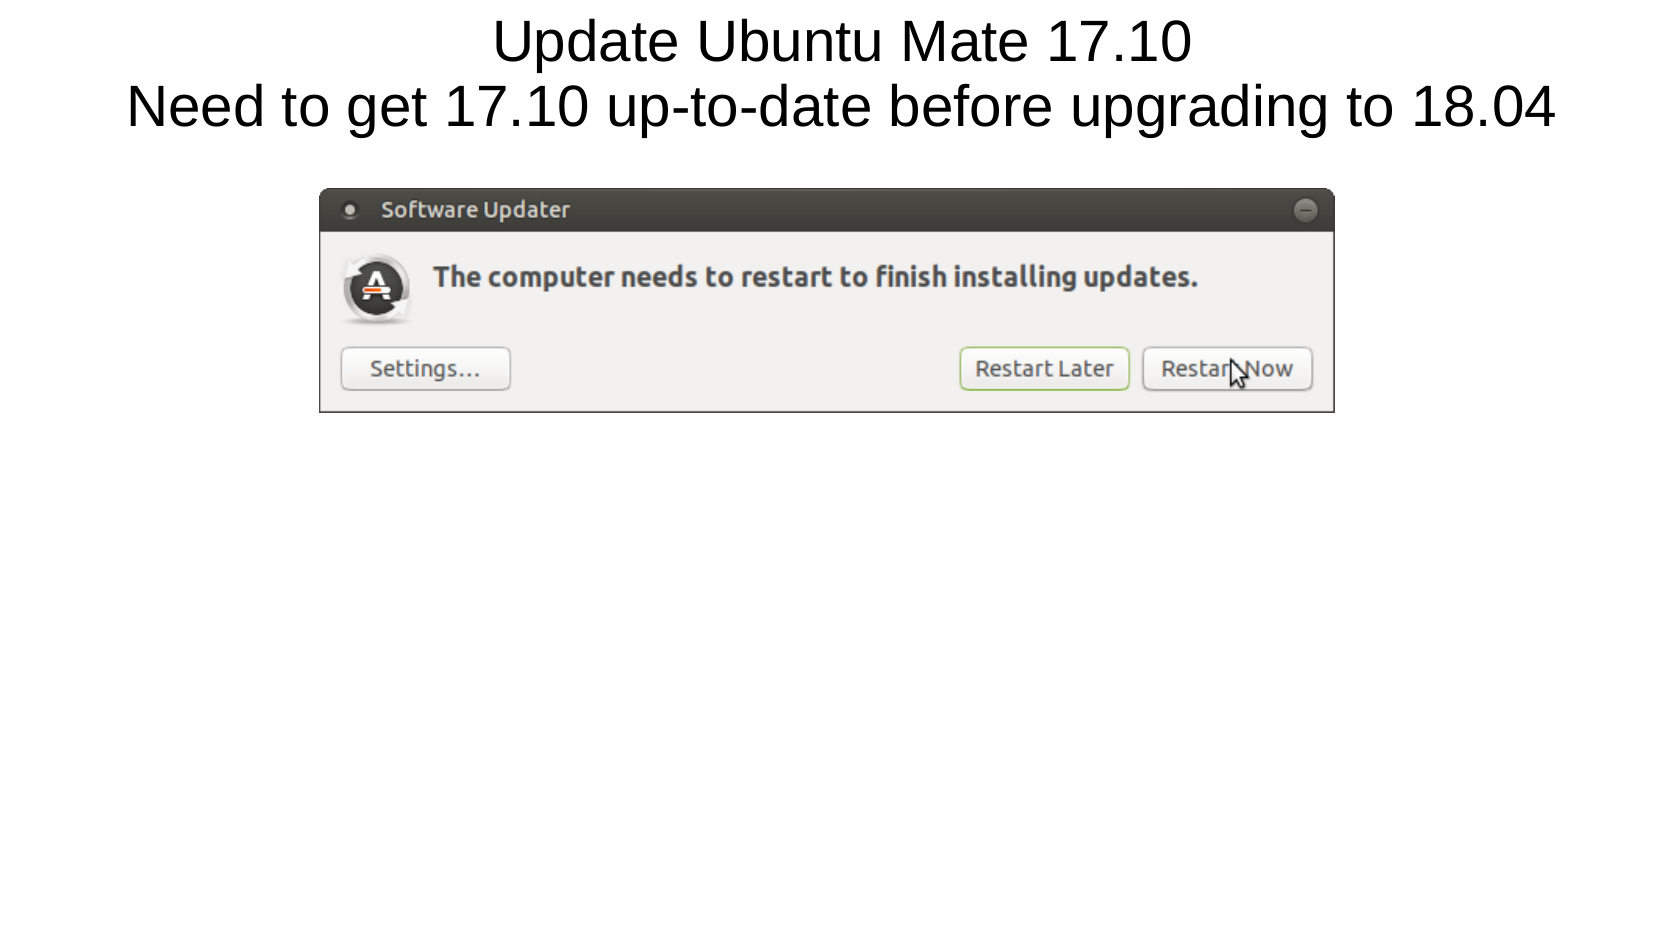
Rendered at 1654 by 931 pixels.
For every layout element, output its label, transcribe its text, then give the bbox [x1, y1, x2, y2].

title Update Ubuntu Mate 17.10 Need to get 17.10 up-to-date before upgrading to 18.04 [30, 8, 1621, 139]
picture [319, 188, 1335, 413]
